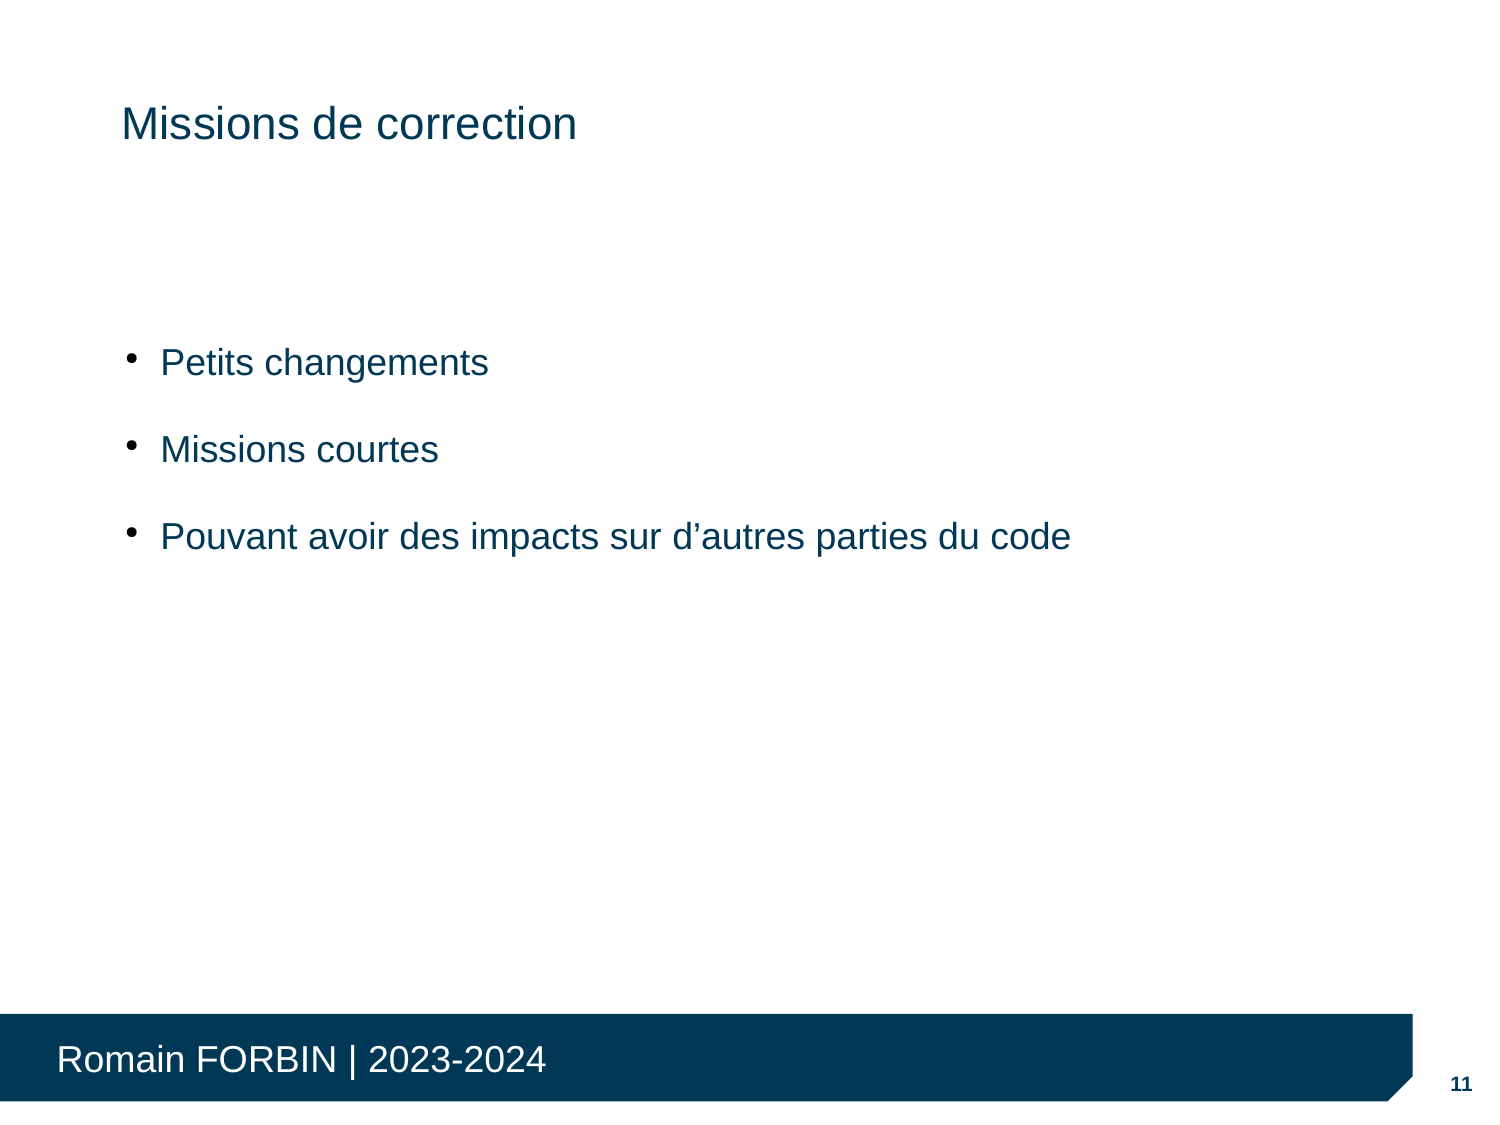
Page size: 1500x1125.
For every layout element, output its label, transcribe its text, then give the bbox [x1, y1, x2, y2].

title Missions de correction [121, 68, 1438, 179]
list Petits changements Missions courtes Pouvant avoir des impacts sur d’autres parties du code [125, 337, 1382, 970]
